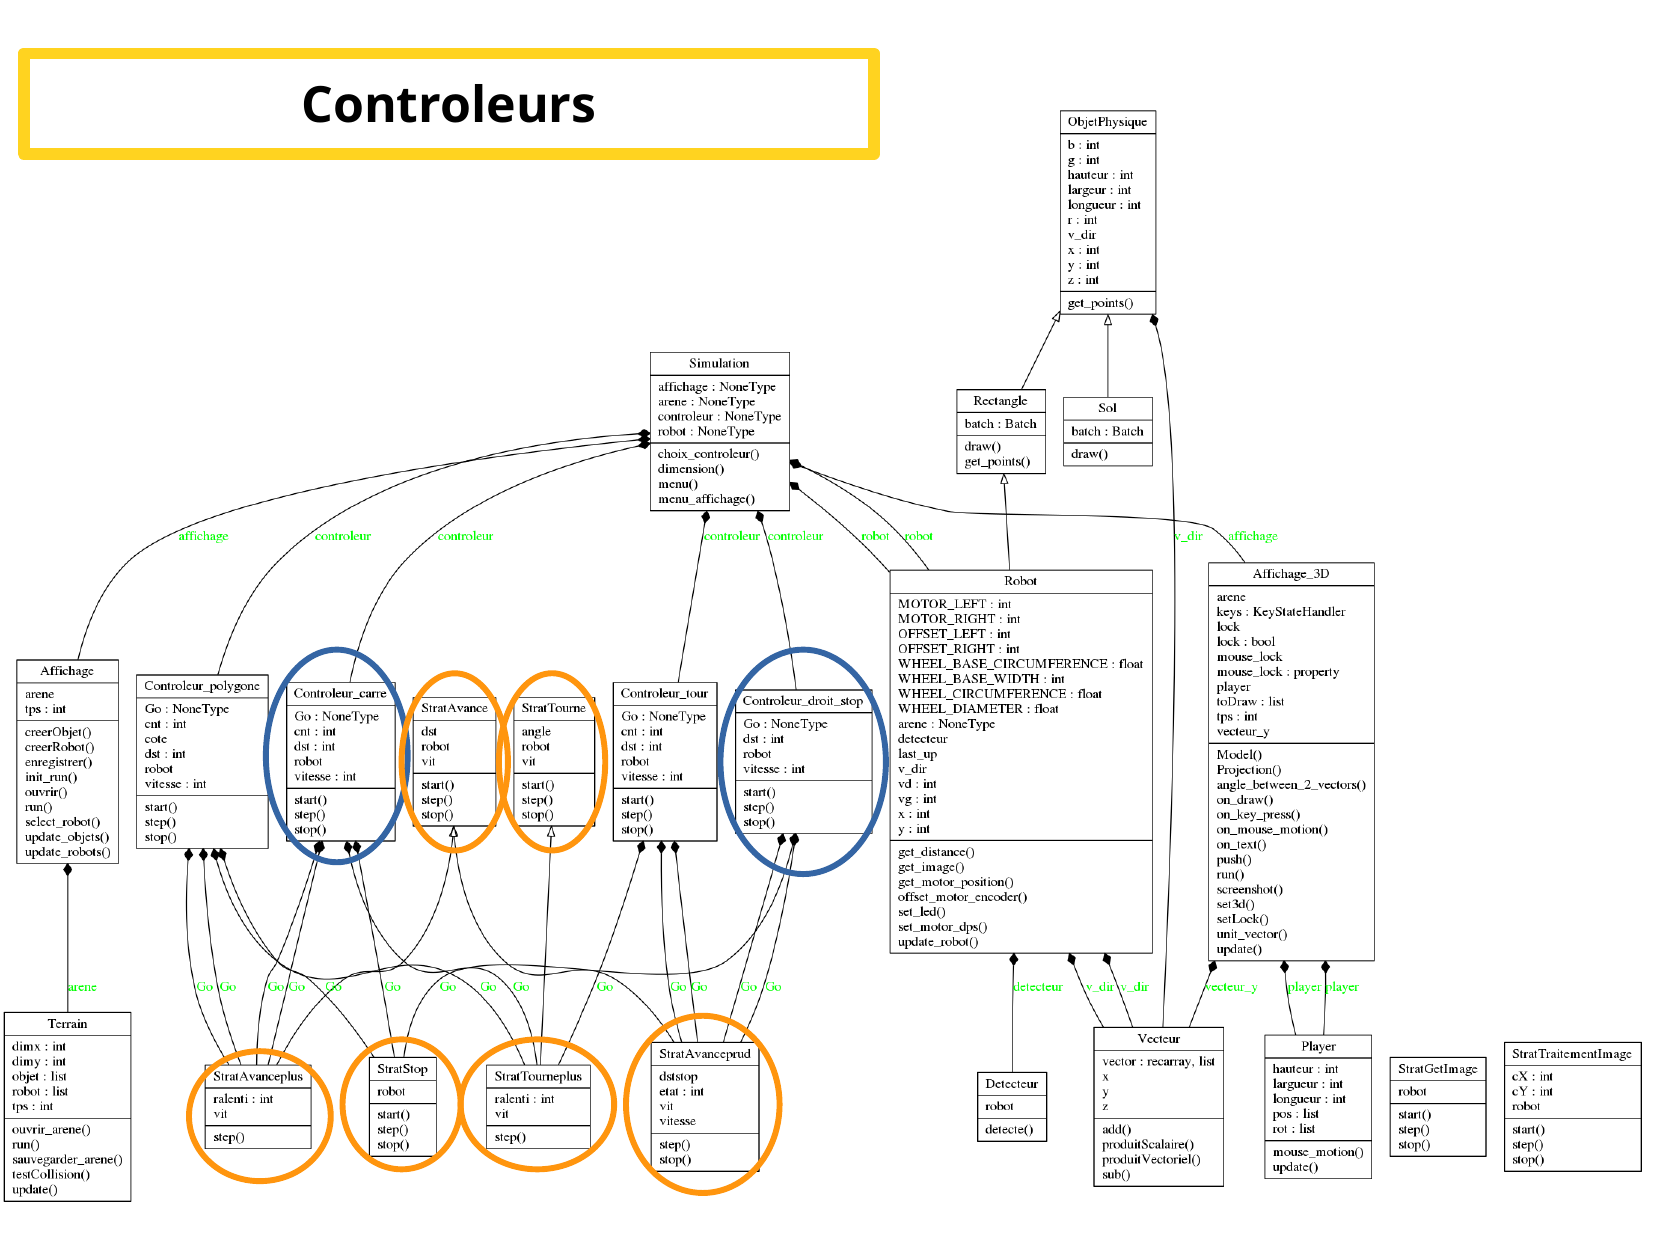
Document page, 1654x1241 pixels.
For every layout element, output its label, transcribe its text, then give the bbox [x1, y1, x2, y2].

title Controleurs [23, 53, 875, 154]
picture [0, 106, 1645, 1205]
